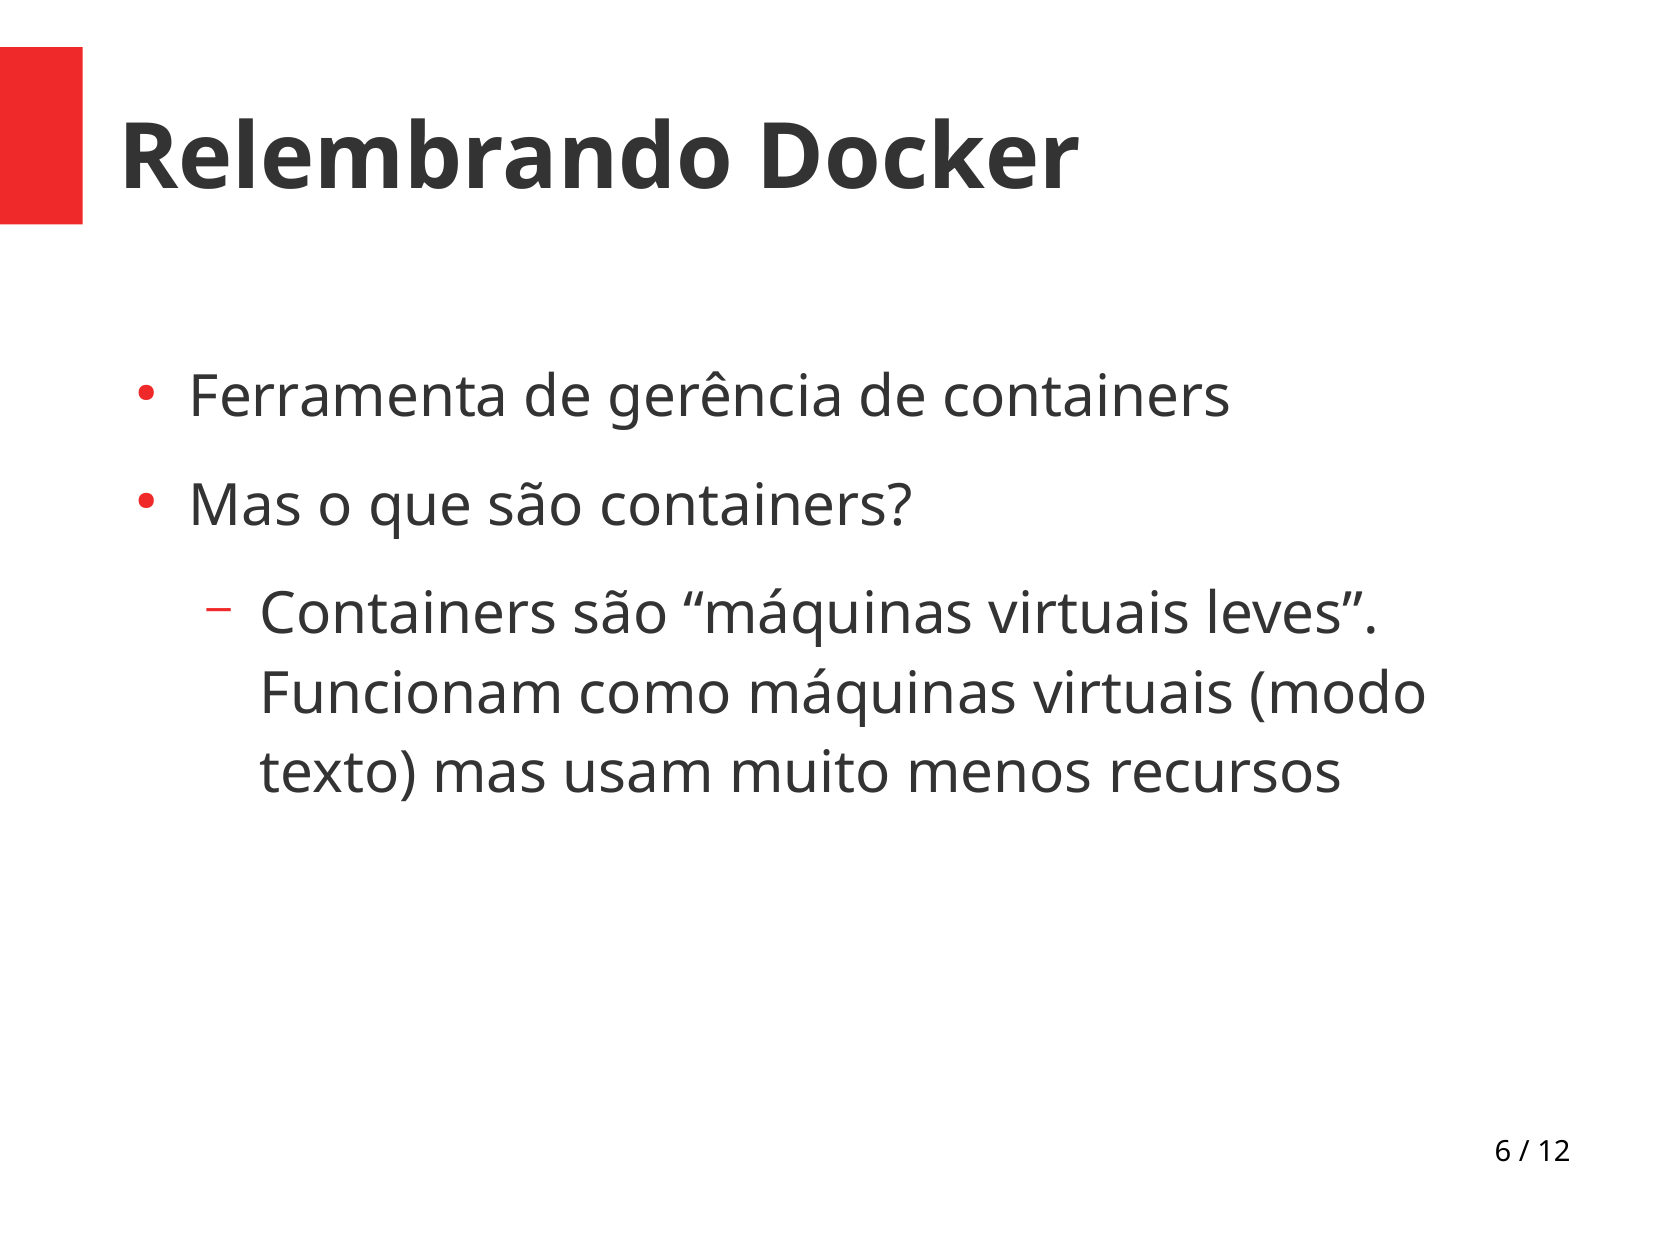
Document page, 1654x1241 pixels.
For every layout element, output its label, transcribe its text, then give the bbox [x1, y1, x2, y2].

title Relembrando Docker [118, 49, 1571, 257]
list Ferramenta de gerência de containers Mas o que são containers? Containers são “máquinas virtuais leves”. Funcionam como máquinas virtuais (modo texto) mas usam muito menos recursos [118, 354, 1536, 1074]
